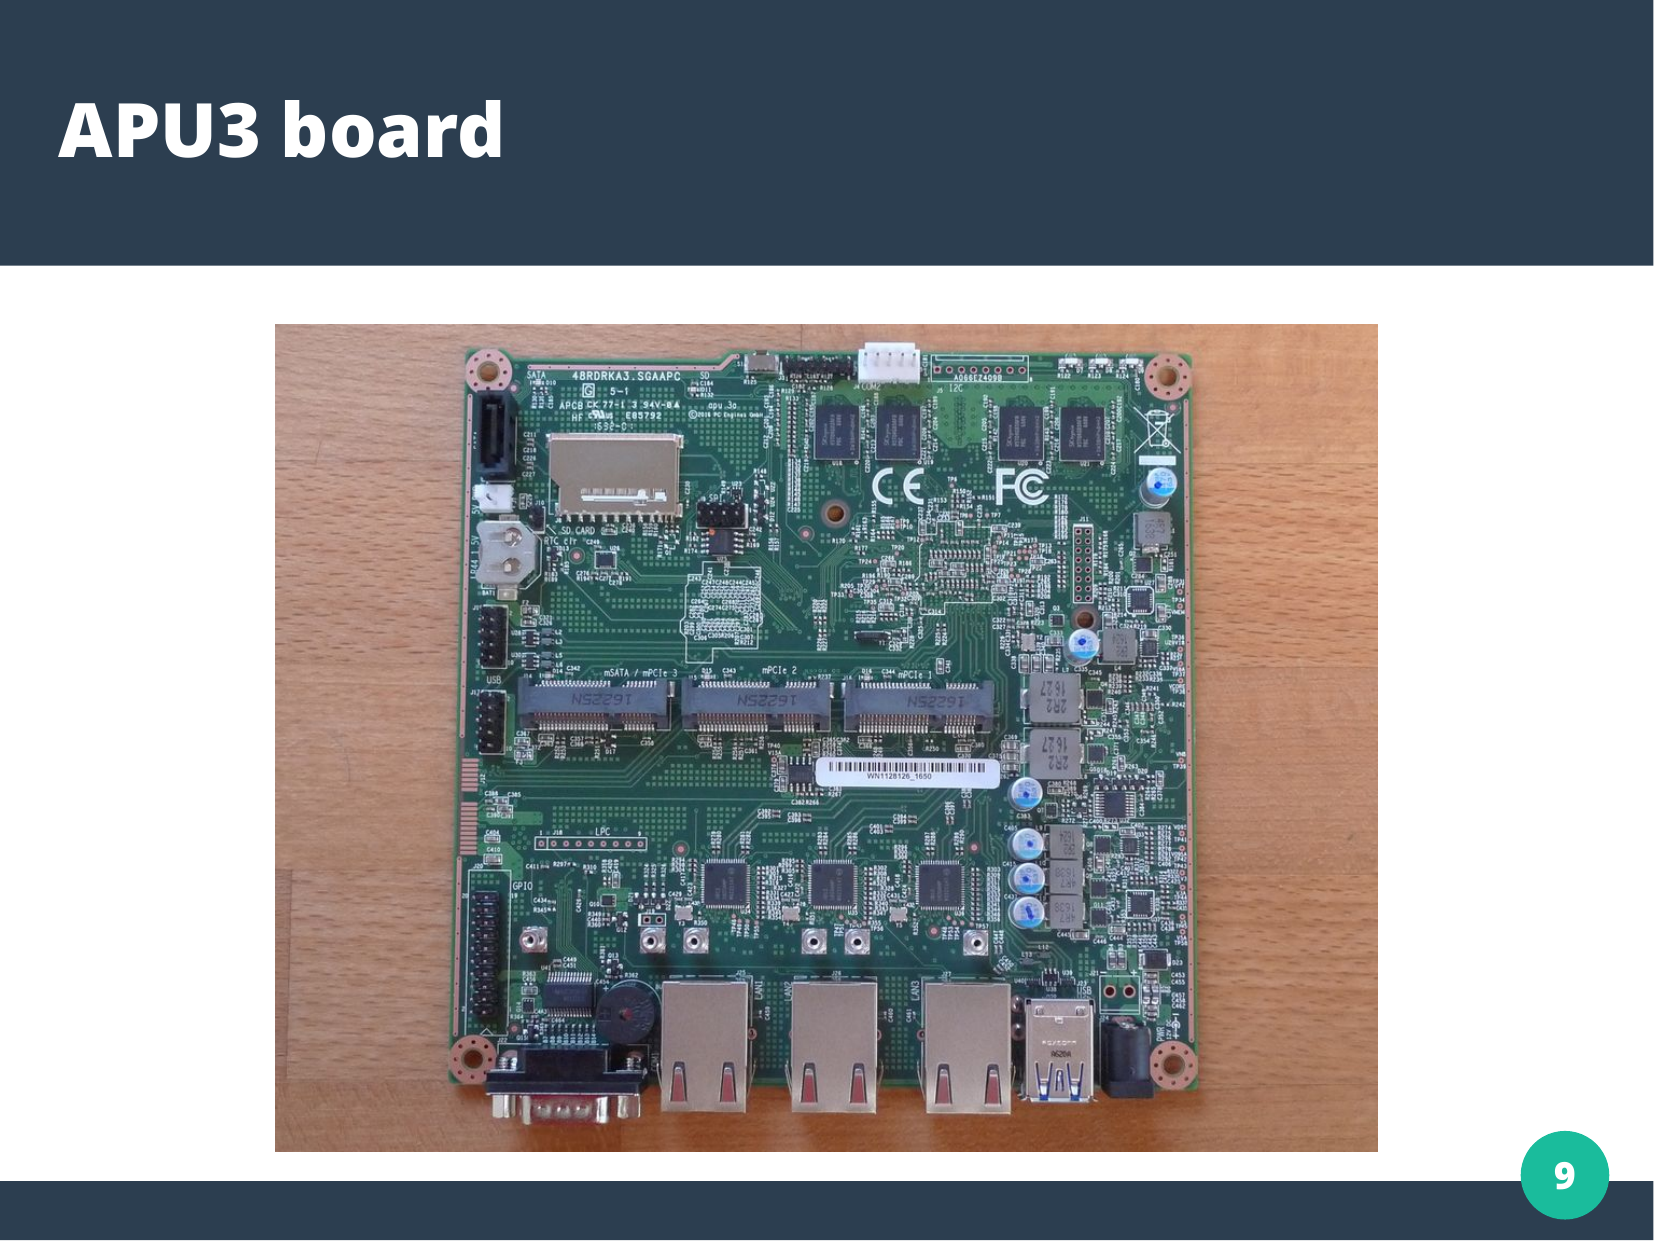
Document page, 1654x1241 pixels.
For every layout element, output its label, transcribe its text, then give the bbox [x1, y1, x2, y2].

picture [275, 324, 1378, 1152]
title APU3 board [59, 49, 1595, 207]
